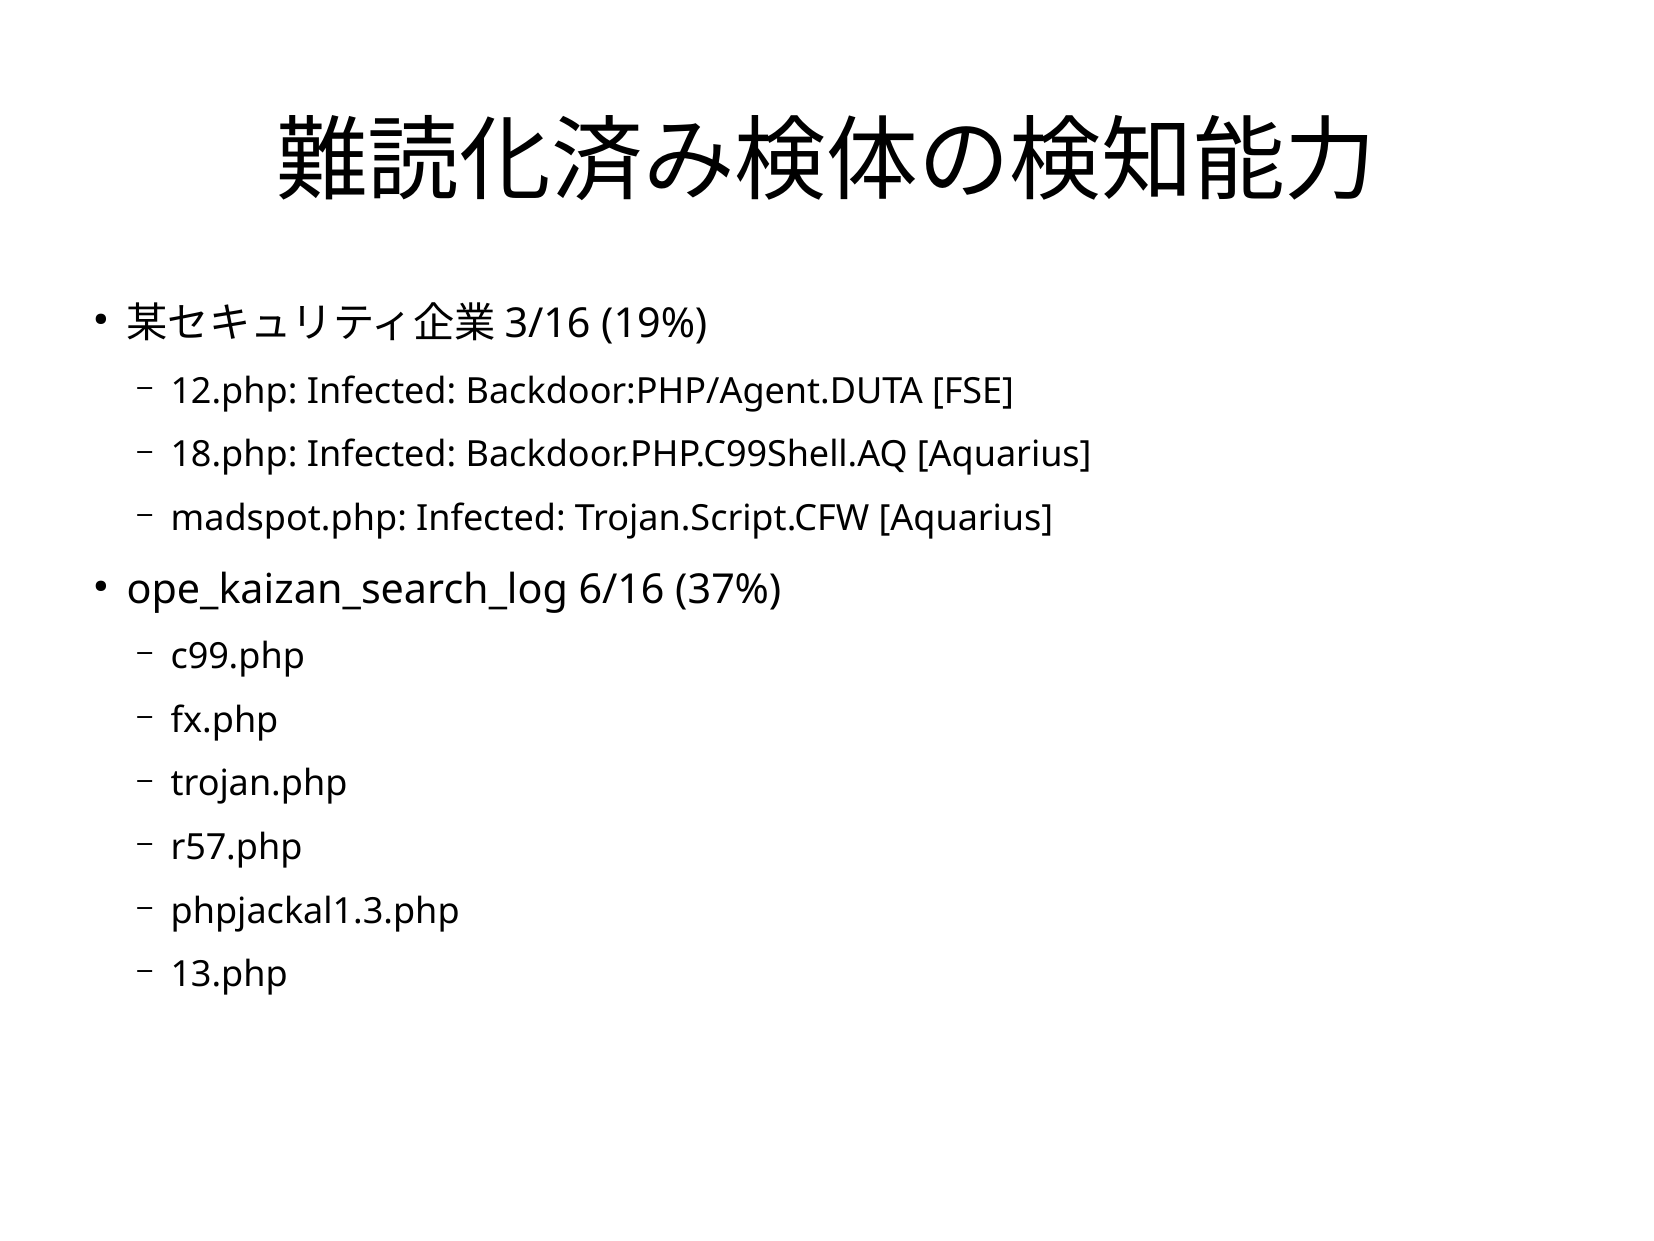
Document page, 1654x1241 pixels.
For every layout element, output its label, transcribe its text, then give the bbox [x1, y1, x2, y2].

list 某セキュリティ企業 3/16 (19%) 12.php: Infected: Backdoor:PHP/Agent.DUTA [FSE] 18.php: Infected: Backdoor.PHP.C99Shell.AQ [Aquarius] madspot.php: Infected: Trojan.Script.CFW [Aquarius] ope_kaizan_search_log 6/16 (37%) c99.php fx.php trojan.php r57.php phpjackal1.3.php 13.php [82, 290, 1571, 1010]
title 難読化済み検体の検知能力 [82, 49, 1571, 257]
